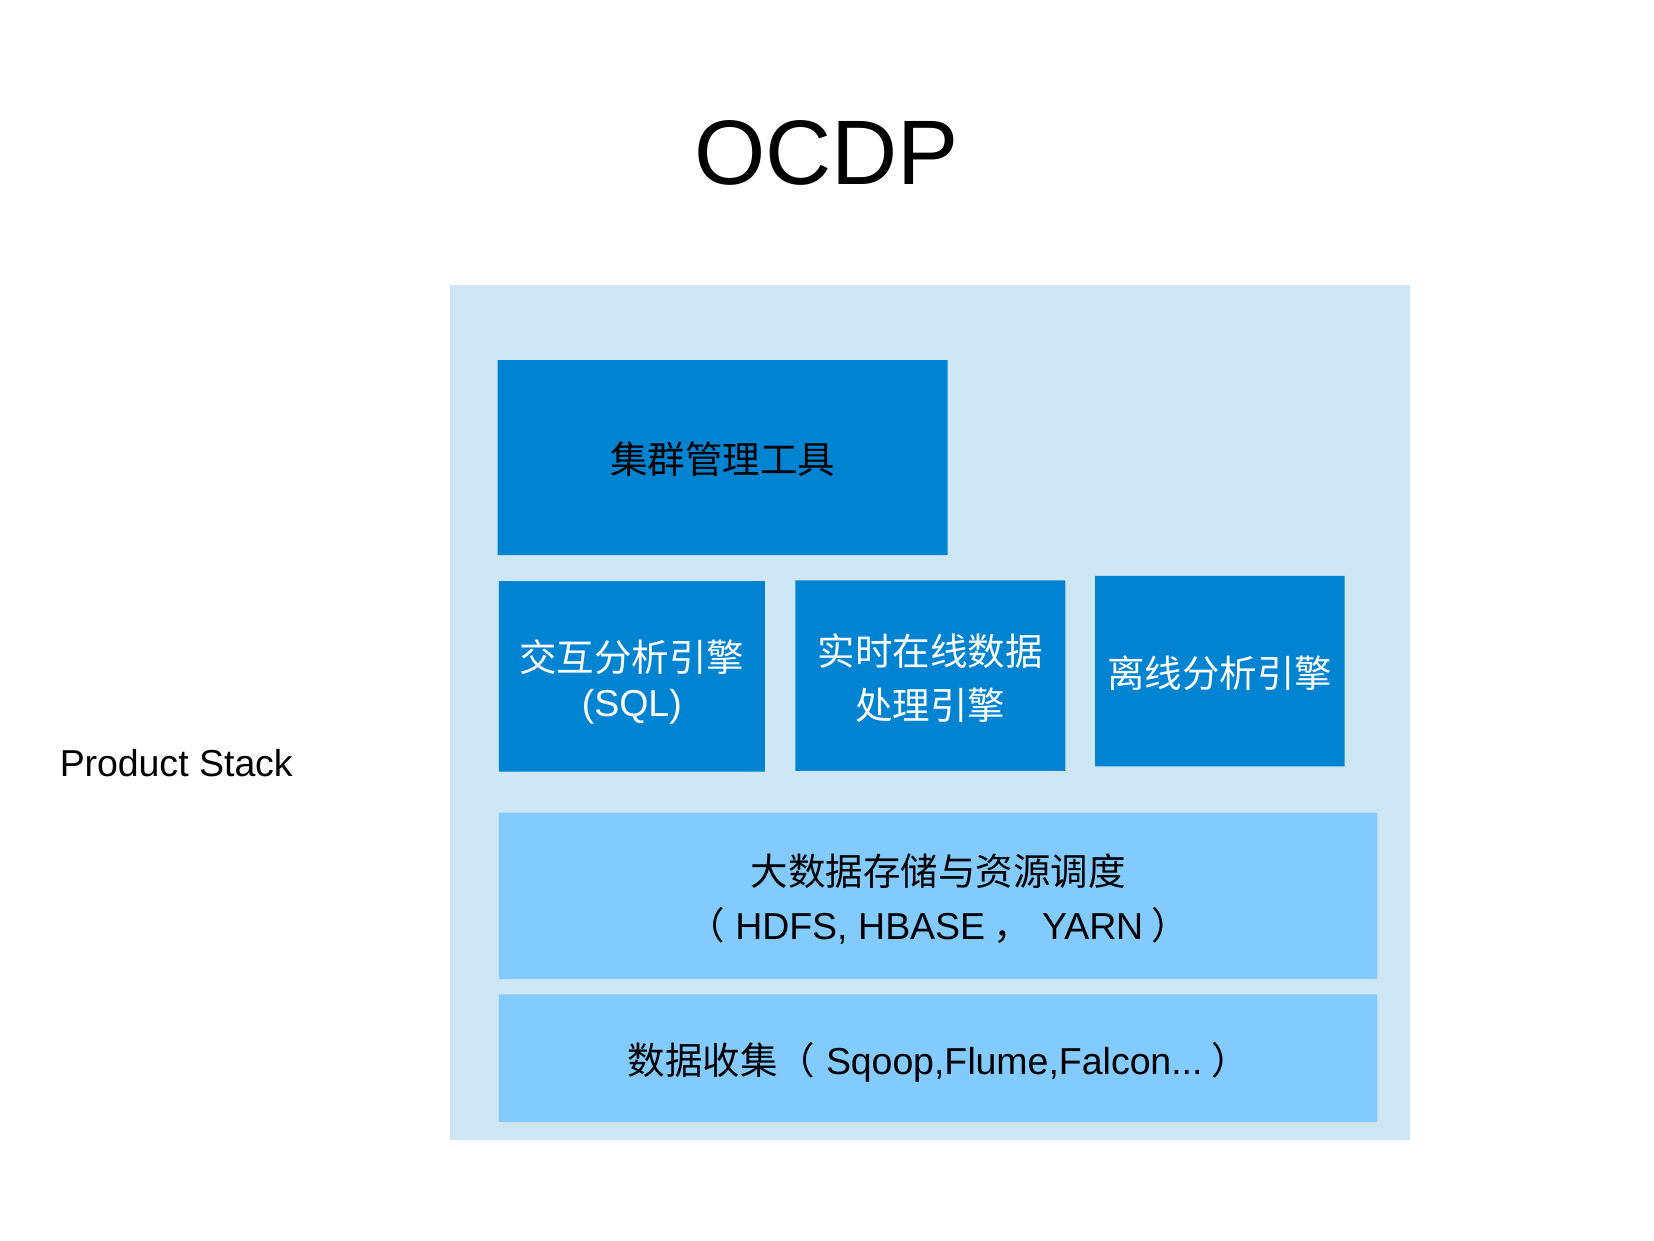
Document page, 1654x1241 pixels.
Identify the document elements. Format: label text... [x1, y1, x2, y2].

text_box Product Stack [45, 735, 376, 792]
text_box 交互分析引擎 (SQL) [498, 581, 765, 772]
text_box 大数据存储与资源调度 （HDFS, HBASE，YARN） [498, 812, 1378, 980]
title OCDP [82, 56, 1571, 250]
text_box 集群管理工具 [497, 360, 948, 556]
text_box 数据收集（Sqoop,Flume,Falcon...） [498, 994, 1378, 1122]
text_box 实时在线数据 处理引擎 [795, 580, 1066, 771]
text_box 离线分析引擎 [1095, 575, 1345, 767]
text_box [450, 285, 1411, 1141]
